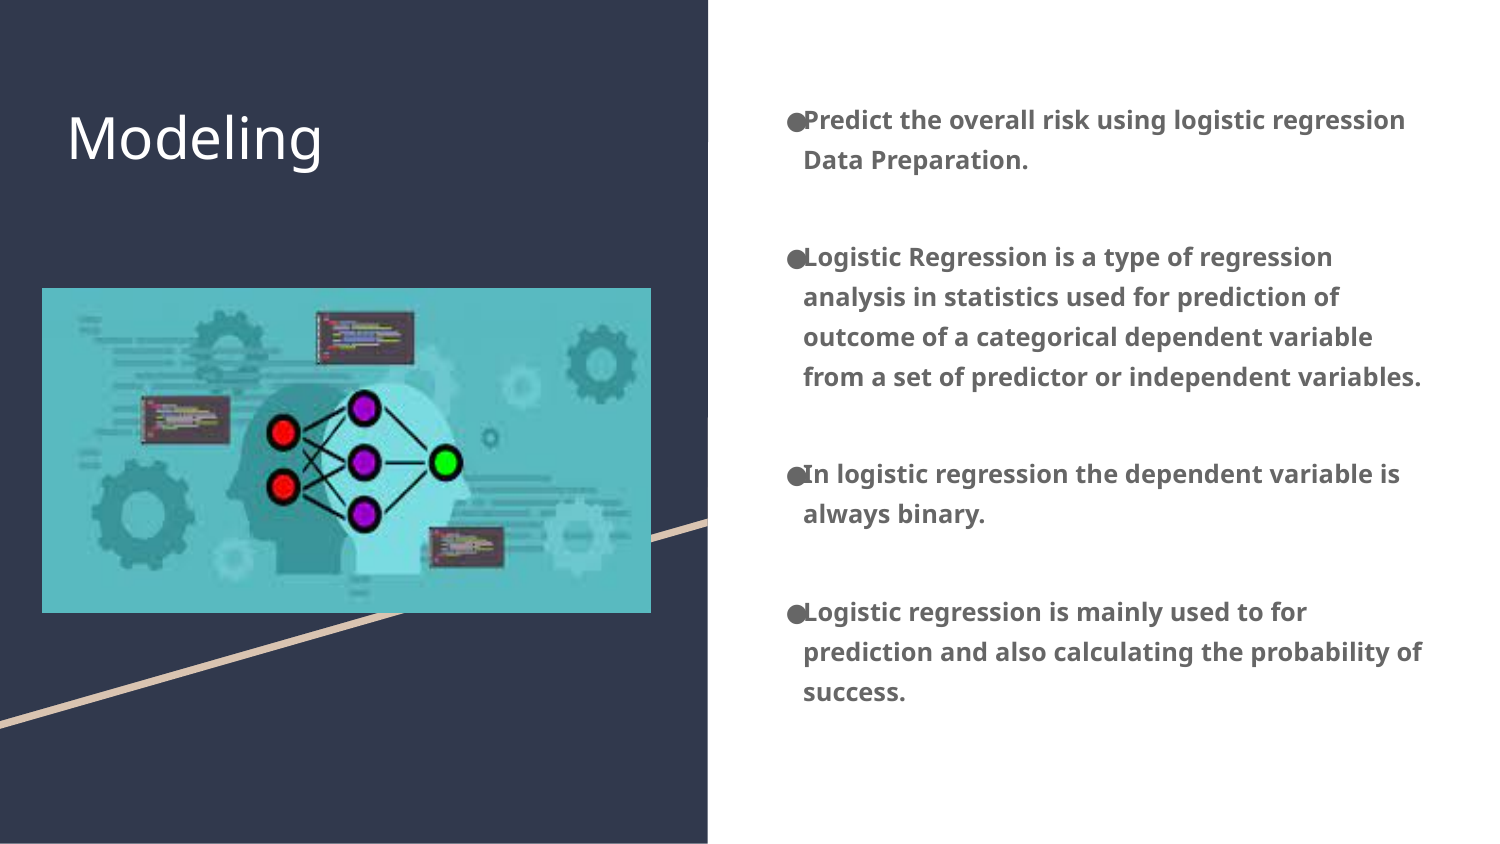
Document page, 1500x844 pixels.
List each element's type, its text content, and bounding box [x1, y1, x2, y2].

title Modeling [51, 82, 660, 494]
picture [42, 288, 651, 613]
list Predict the overall risk using logistic regression Data Preparation. Logistic Regression is a type of regression analysis in statistics used for prediction of outcome of a categorical dependent variable from a set of predictor or independent variables. In logistic regression the dependent variable is always binary. Logistic regression is mainly used to for prediction and also calculating the probability of success. [761, 82, 1446, 755]
